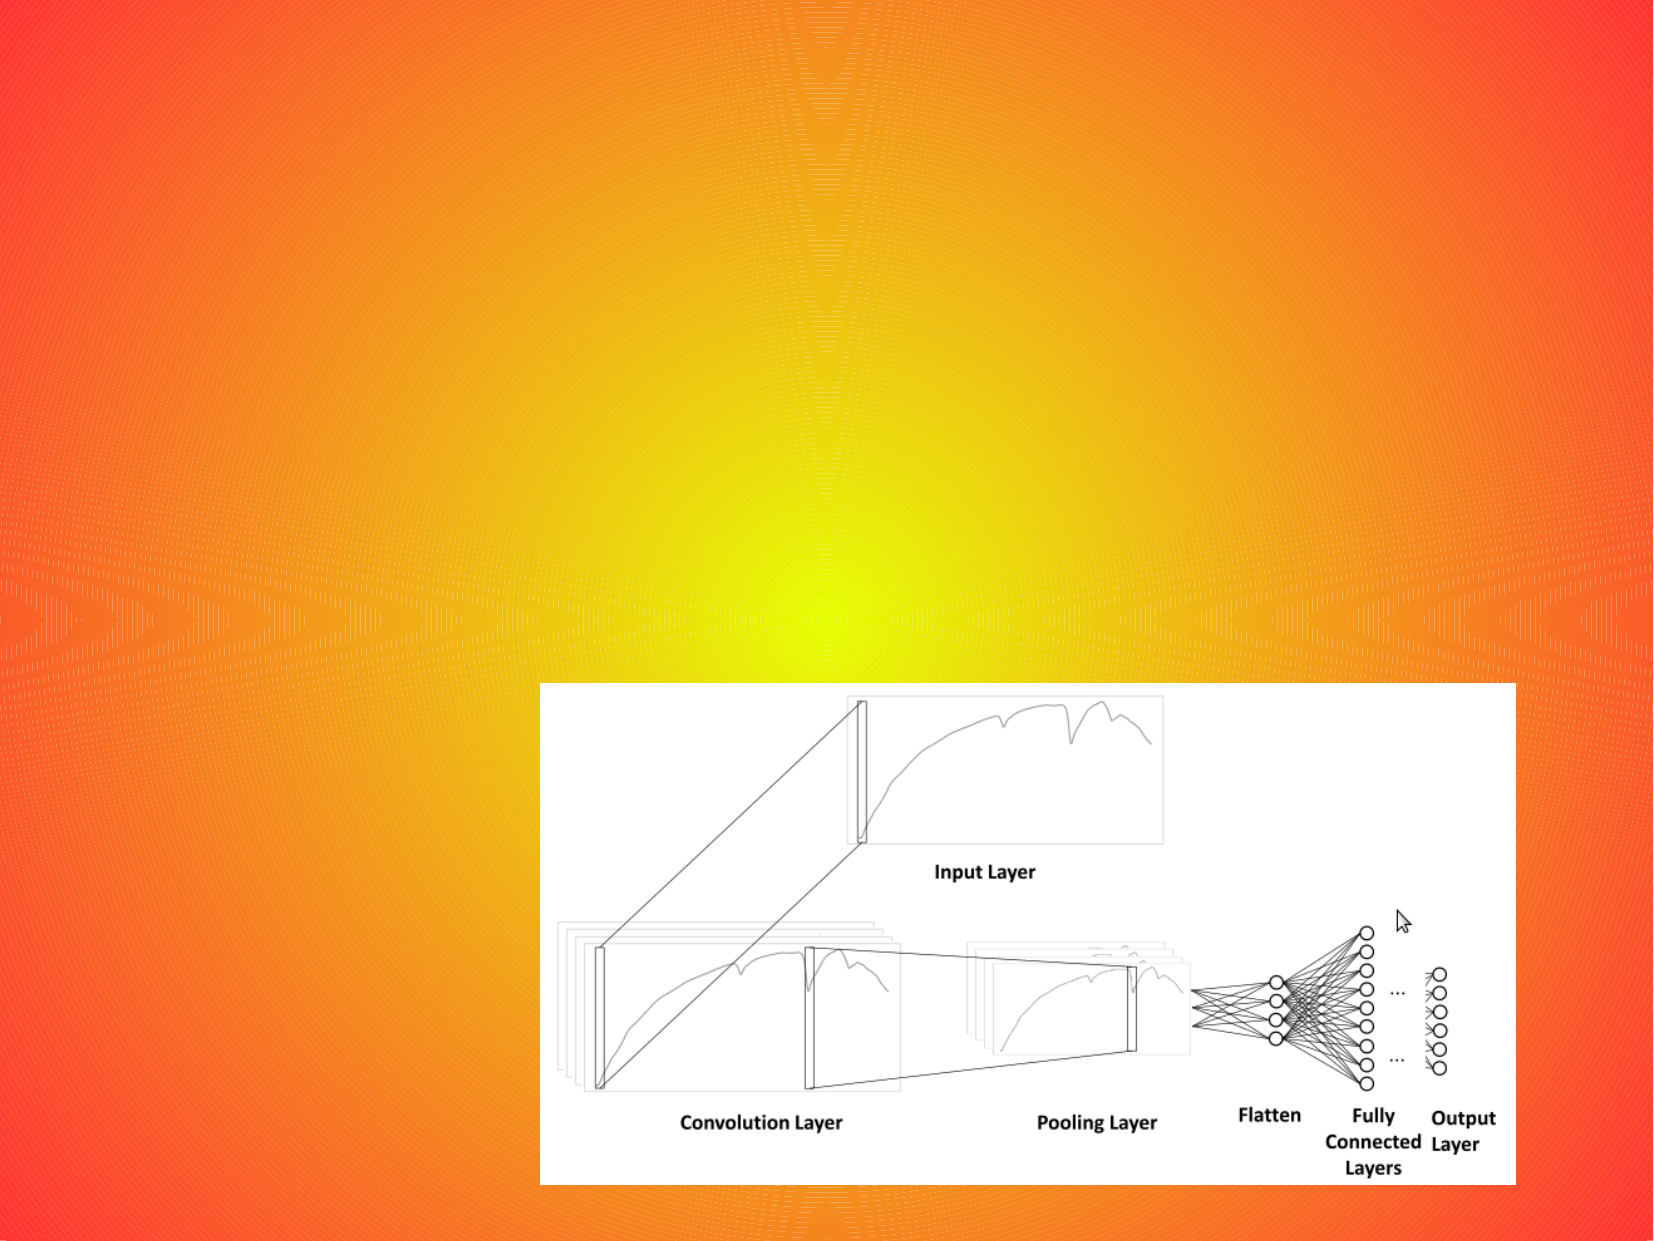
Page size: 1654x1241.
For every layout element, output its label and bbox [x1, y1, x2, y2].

picture [540, 683, 1516, 1186]
